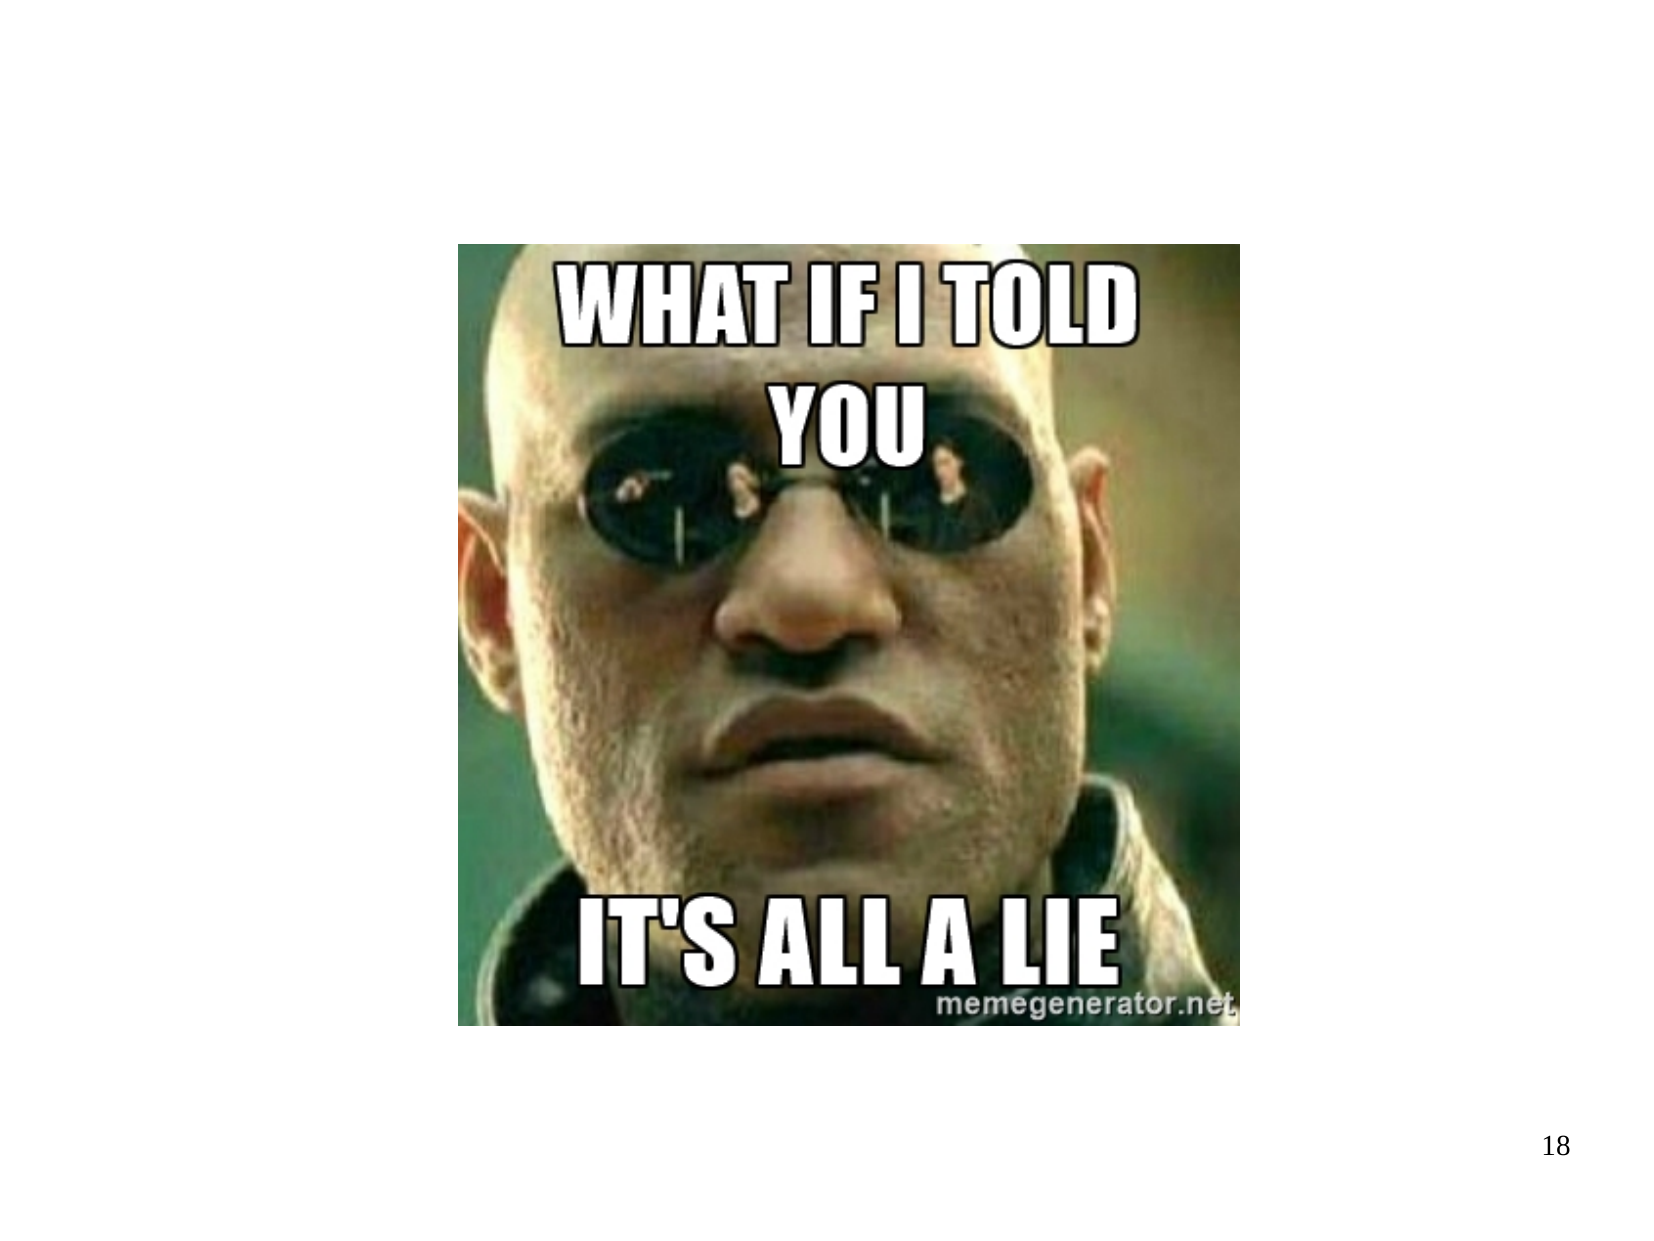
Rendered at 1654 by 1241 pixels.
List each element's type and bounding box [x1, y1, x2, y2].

picture [458, 244, 1240, 1026]
